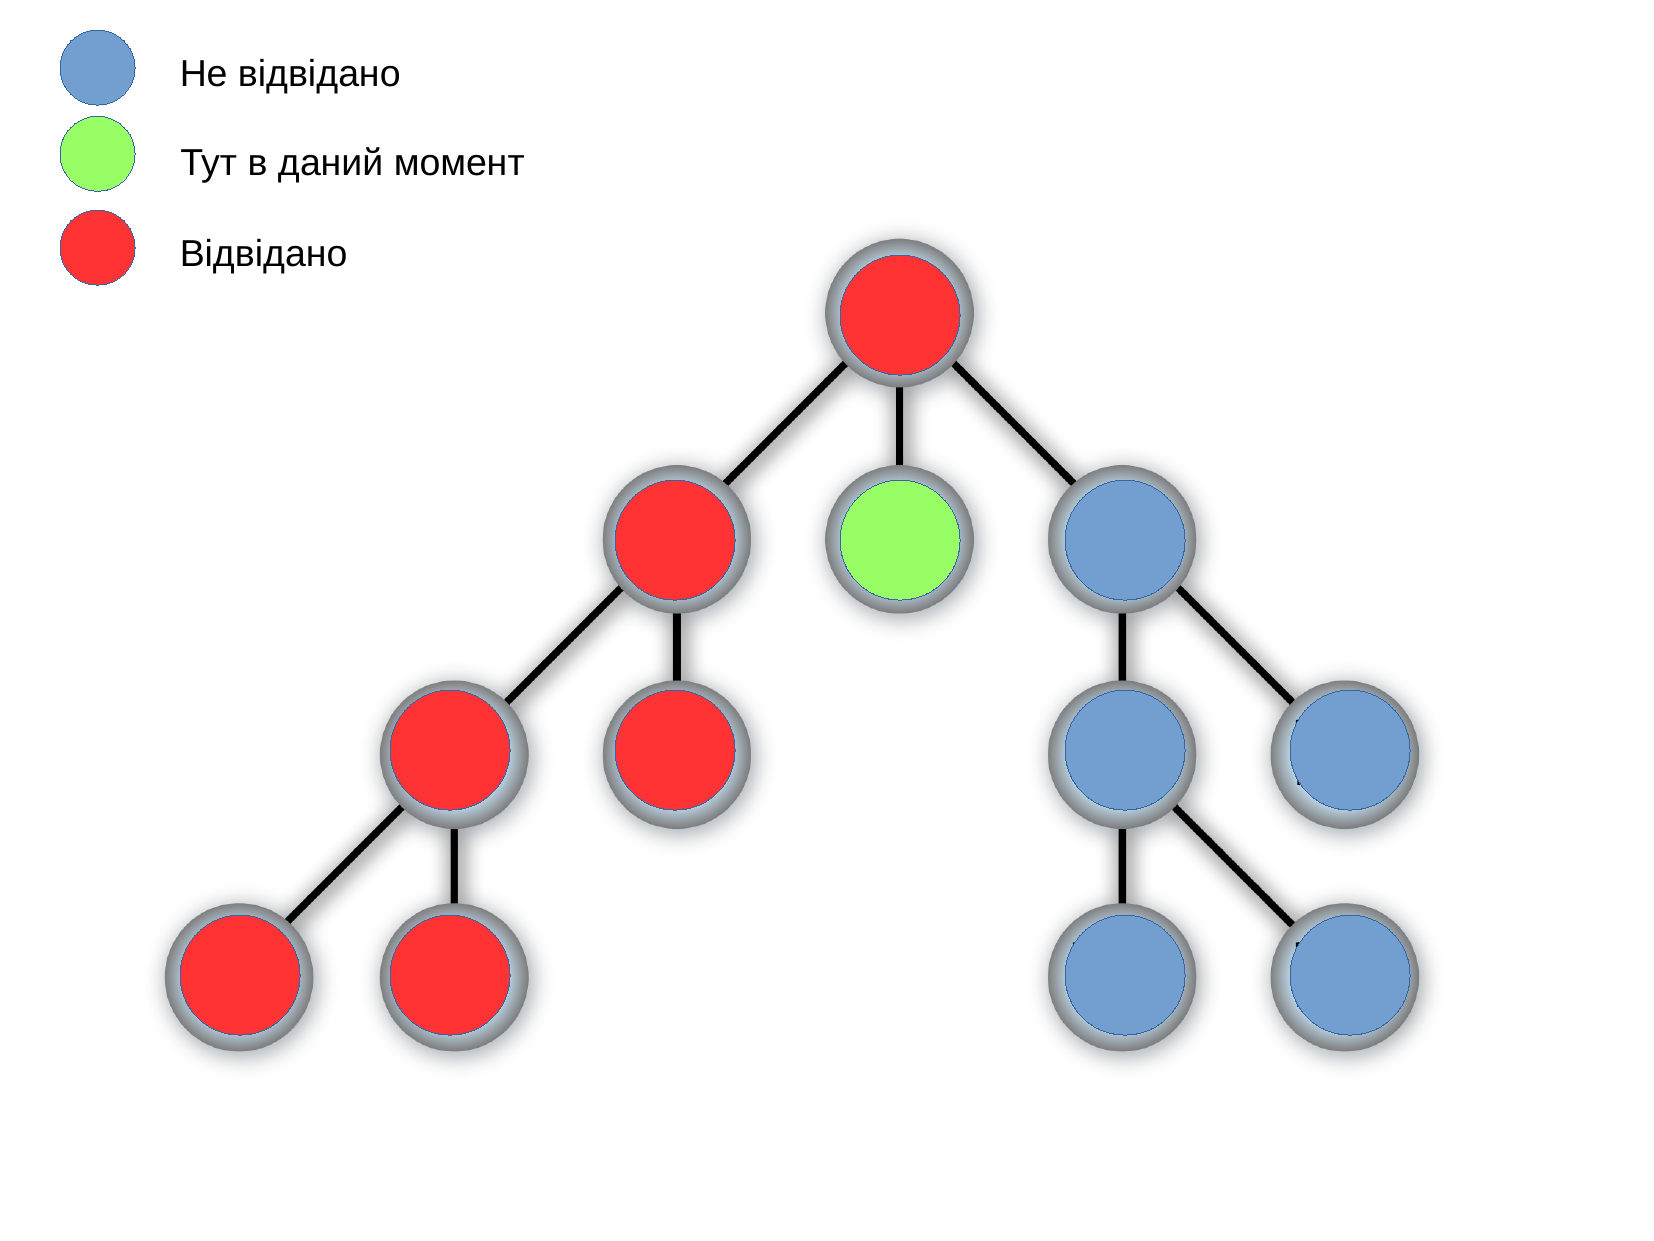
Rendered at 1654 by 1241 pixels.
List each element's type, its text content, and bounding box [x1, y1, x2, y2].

text_box [60, 30, 136, 106]
text_box [180, 915, 301, 1036]
text_box [60, 210, 136, 286]
text_box Не відвідано [165, 45, 416, 102]
text_box [1065, 915, 1186, 1036]
text_box [615, 690, 736, 811]
text_box [1290, 690, 1411, 811]
text_box [390, 690, 511, 811]
text_box Тут в даний момент [165, 134, 541, 192]
text_box [390, 915, 511, 1036]
text_box [1290, 915, 1411, 1036]
text_box [615, 480, 736, 601]
text_box Відвідано [165, 225, 363, 282]
text_box [1065, 690, 1186, 811]
text_box [1065, 480, 1186, 601]
text_box [60, 116, 136, 192]
text_box [840, 255, 961, 376]
picture [120, 191, 1530, 1096]
text_box [840, 480, 961, 601]
